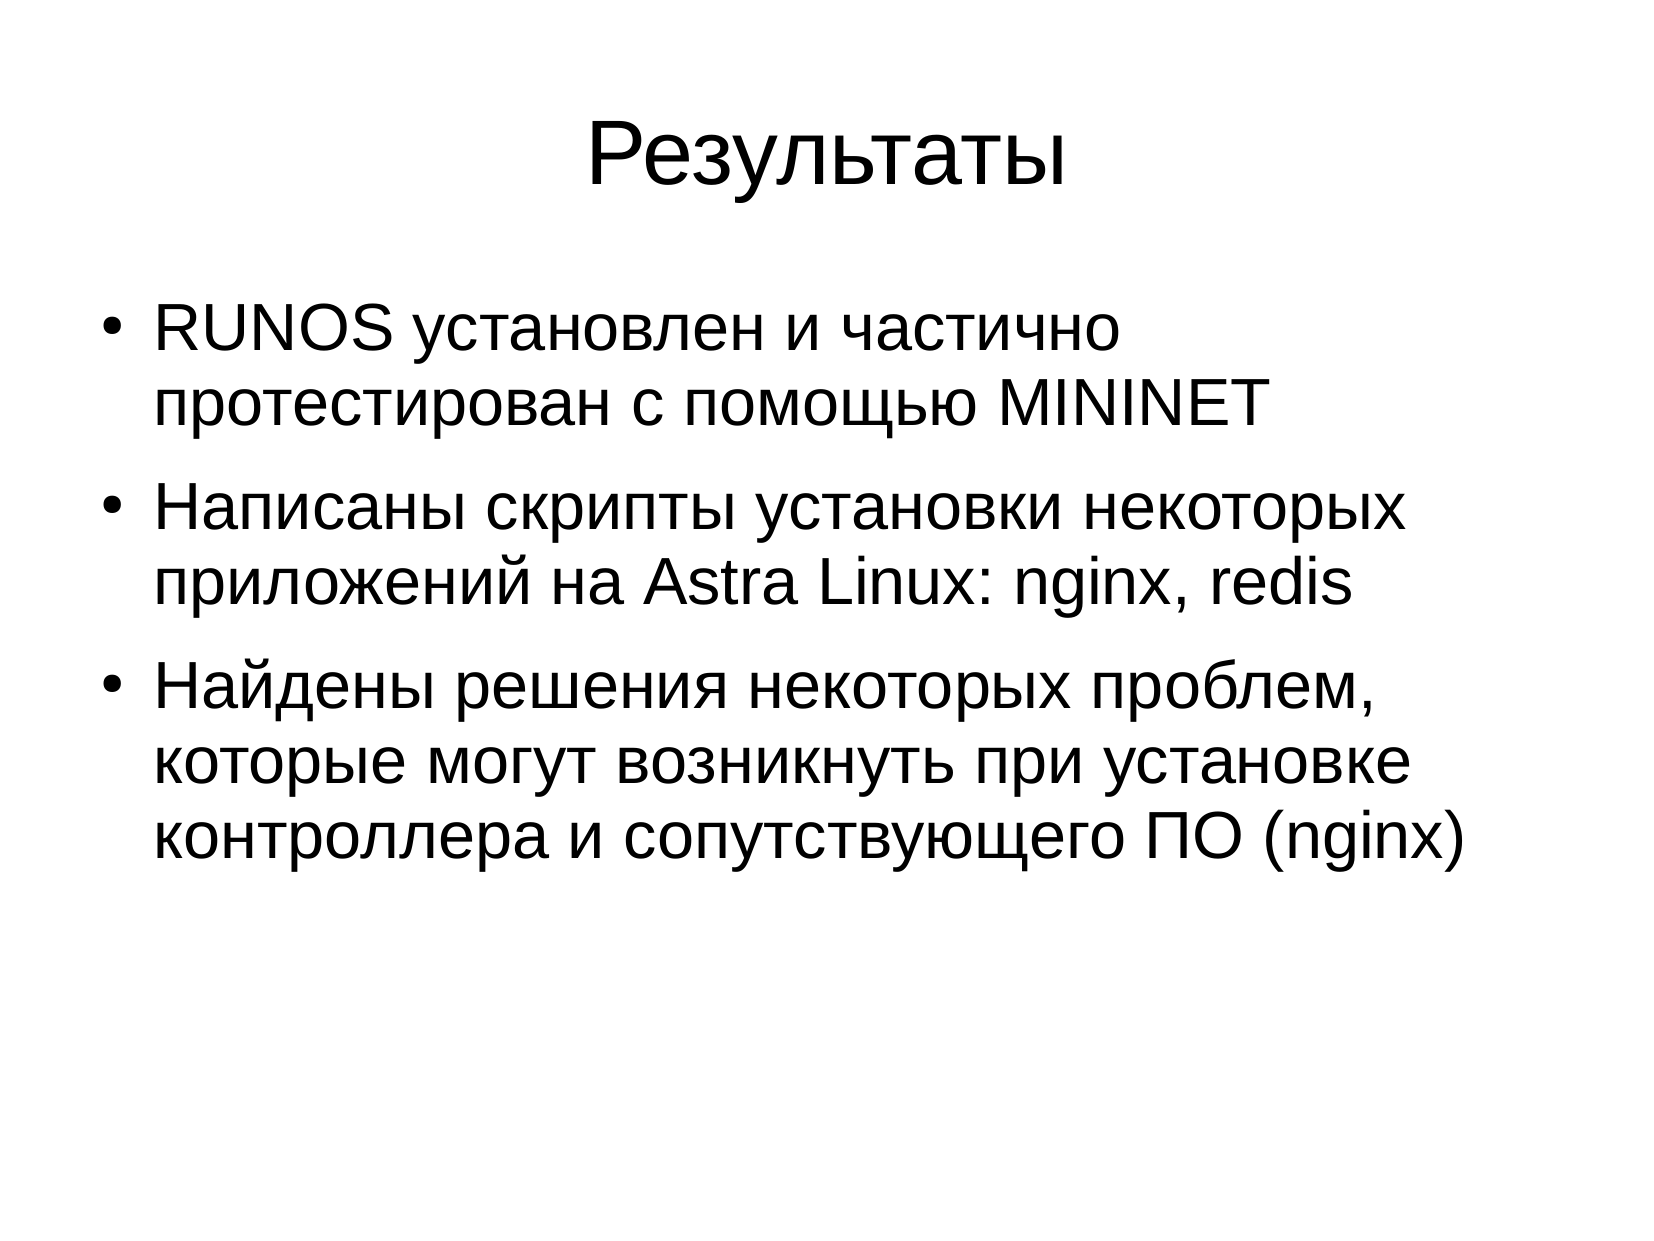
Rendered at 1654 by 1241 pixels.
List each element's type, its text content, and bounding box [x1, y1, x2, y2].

title Результаты [82, 49, 1571, 257]
list RUNOS установлен и частично протестирован с помощью MININET Написаны скрипты установки некоторых приложений на Astra Linux: nginx, redis Найдены решения некоторых проблем, которые могут возникнуть при установке контроллера и сопутствующего ПО (nginx) [82, 290, 1571, 1010]
